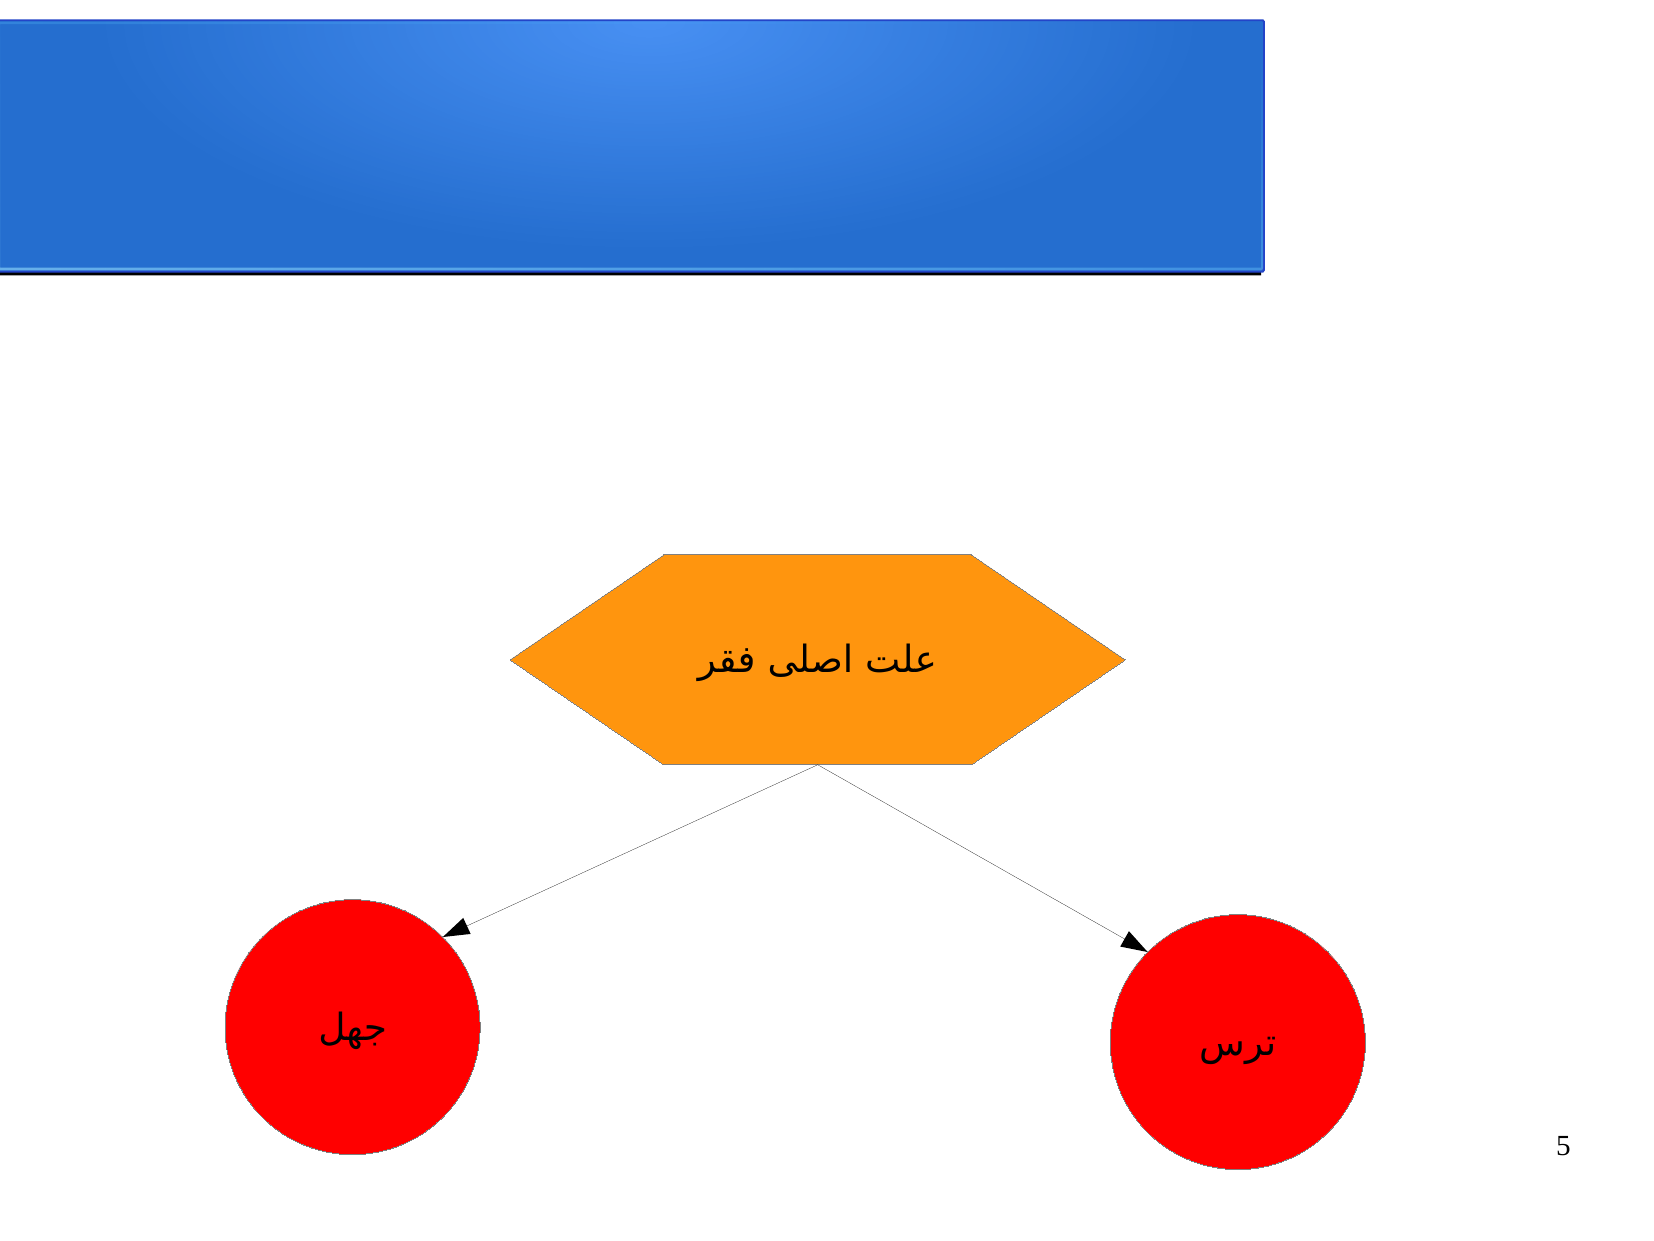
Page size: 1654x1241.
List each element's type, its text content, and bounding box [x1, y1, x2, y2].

text_box جهل [225, 899, 481, 1155]
text_box ترس [1110, 914, 1366, 1170]
text_box علت اصلی فقر [510, 554, 1126, 765]
